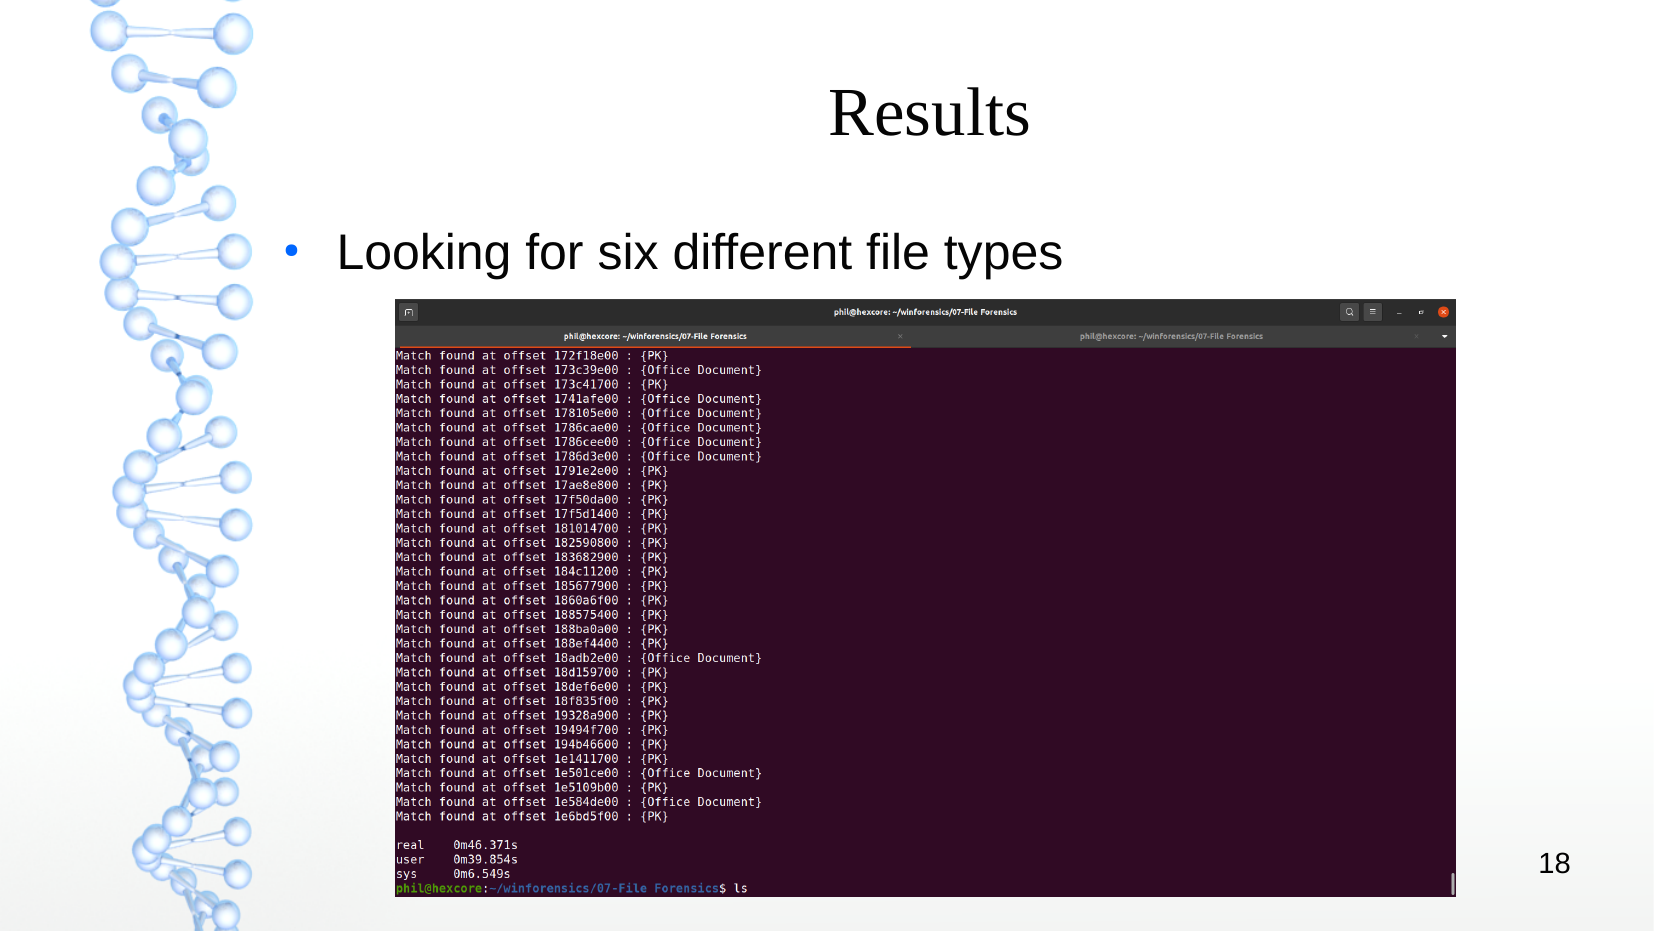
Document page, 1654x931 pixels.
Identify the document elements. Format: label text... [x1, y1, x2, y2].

list Looking for six different file types [265, 224, 1595, 764]
title Results [265, 35, 1595, 189]
picture [0, 0, 1654, 931]
